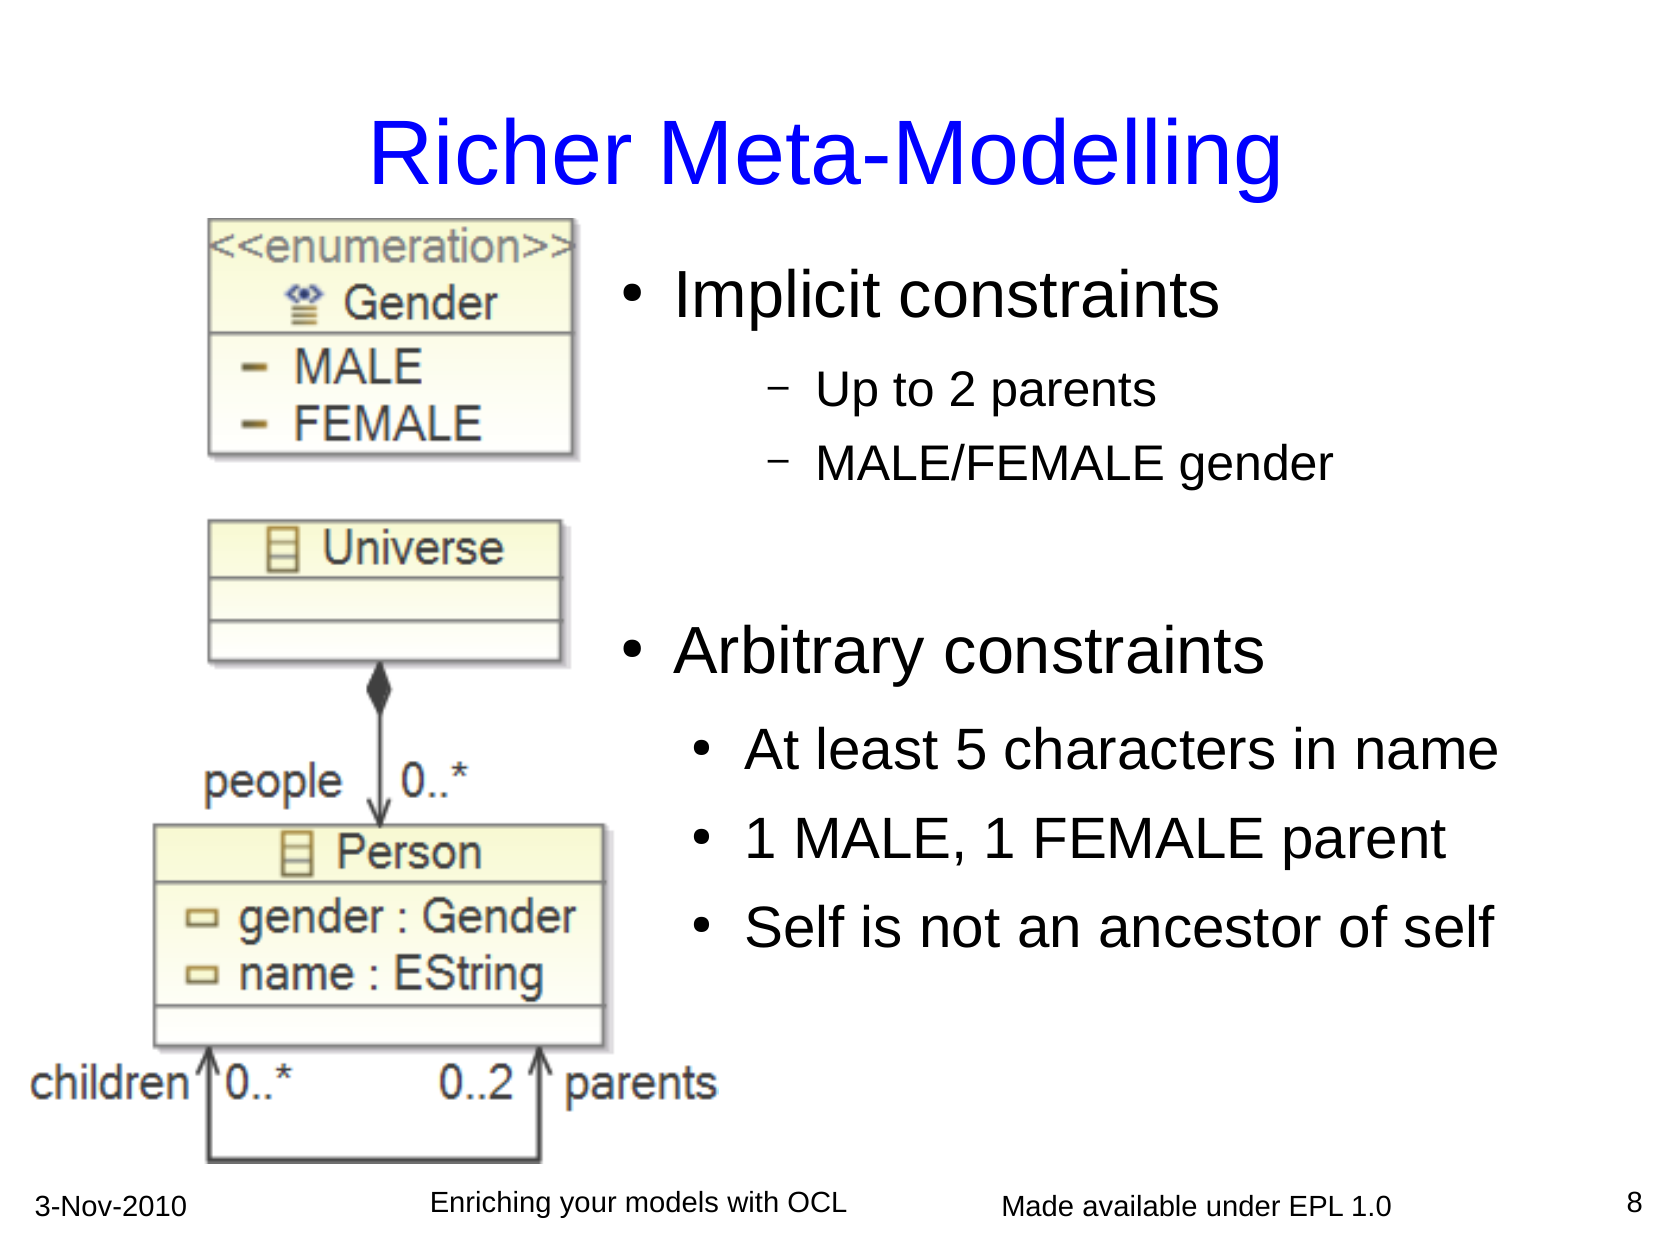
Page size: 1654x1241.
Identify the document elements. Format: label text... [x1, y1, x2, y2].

picture [30, 218, 719, 1164]
title Richer Meta-Modelling [82, 49, 1571, 257]
list Implicit constraints Up to 2 parents MALE/FEMALE gender Arbitrary constraints At least 5 characters in name 1 MALE, 1 FEMALE parent Self is not an ancestor of self [602, 257, 1632, 1094]
